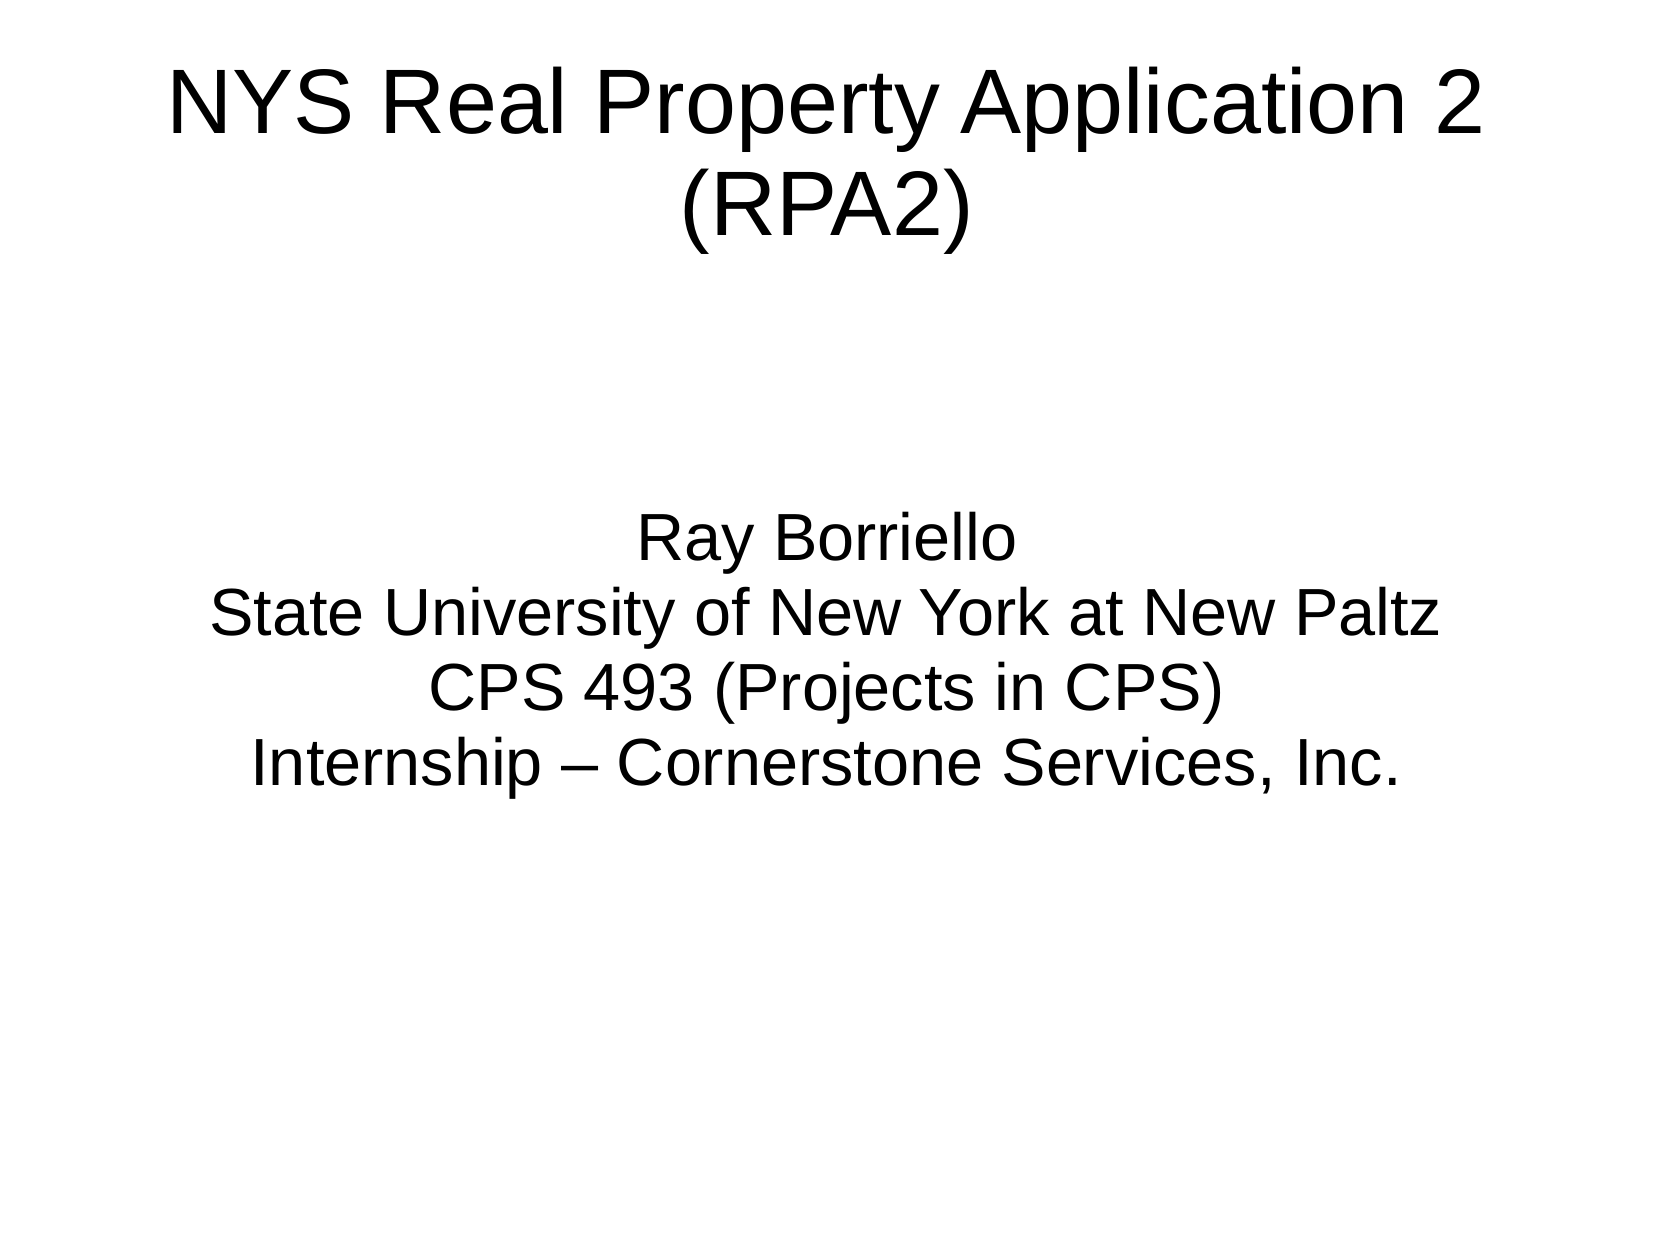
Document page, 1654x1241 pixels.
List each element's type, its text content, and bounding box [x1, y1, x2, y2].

title NYS Real Property Application 2 (RPA2) [82, 49, 1571, 257]
subtitle Ray Borriello State University of New York at New Paltz CPS 493 (Projects in CPS) Internship – Cornerstone Services, Inc. [82, 290, 1571, 1010]
